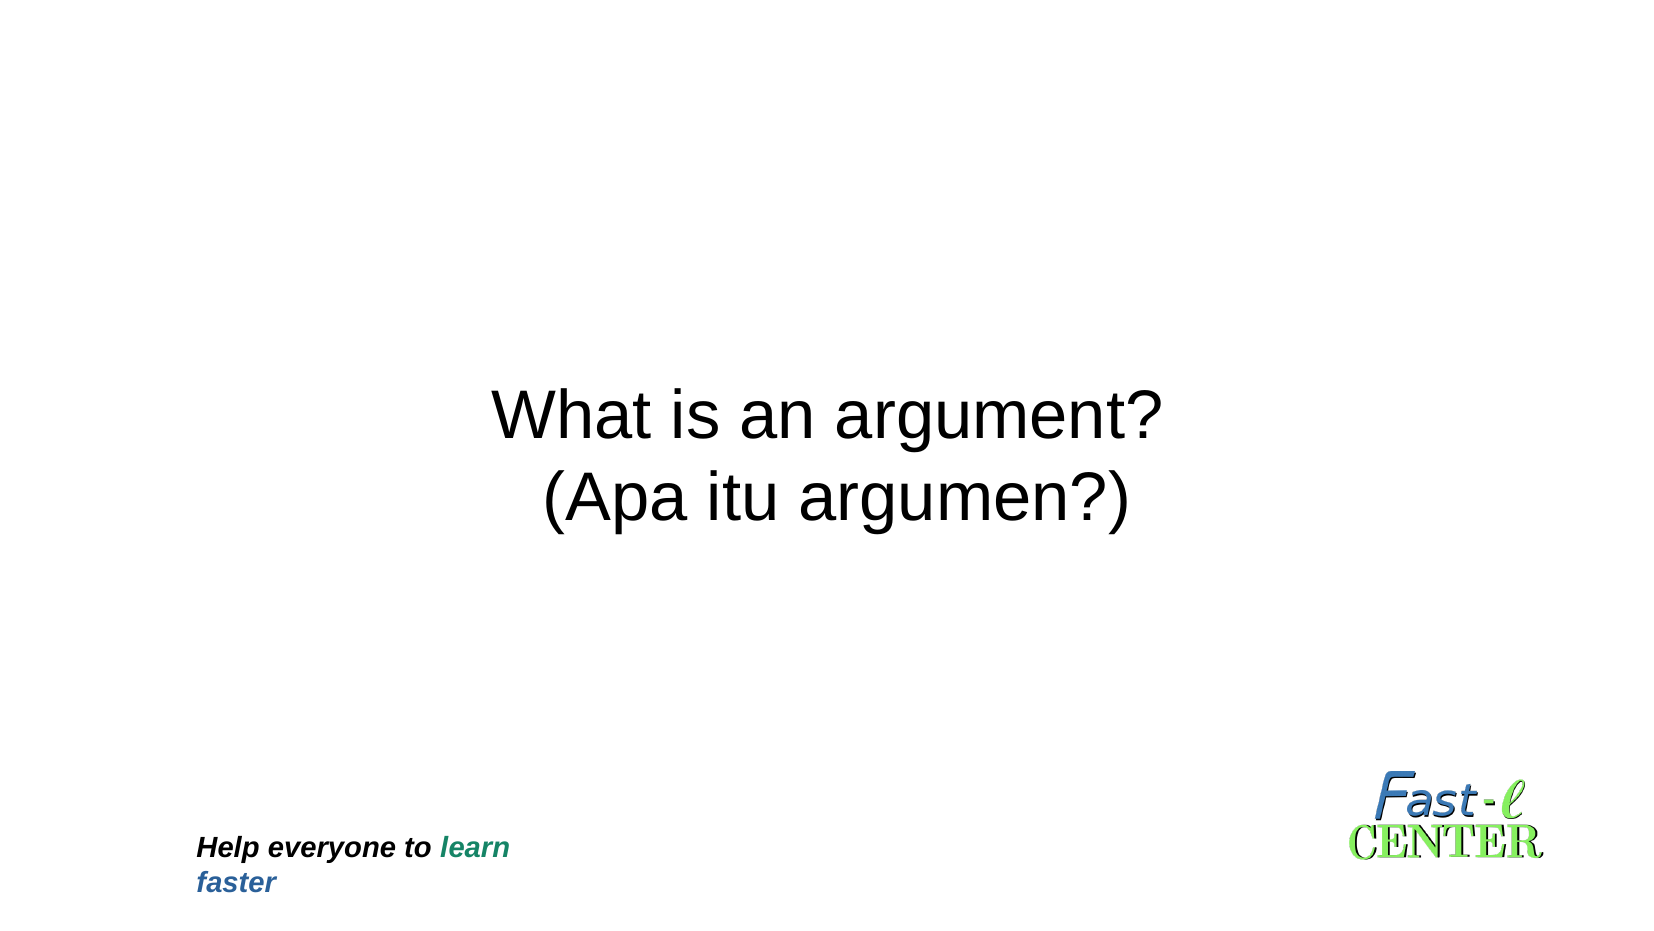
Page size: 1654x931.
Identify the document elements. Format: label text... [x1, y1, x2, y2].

picture [1349, 771, 1544, 862]
text_box Help everyone to learn faster [181, 820, 613, 869]
text_box What is an argument? (Apa itu argumen?) [187, 374, 1487, 530]
